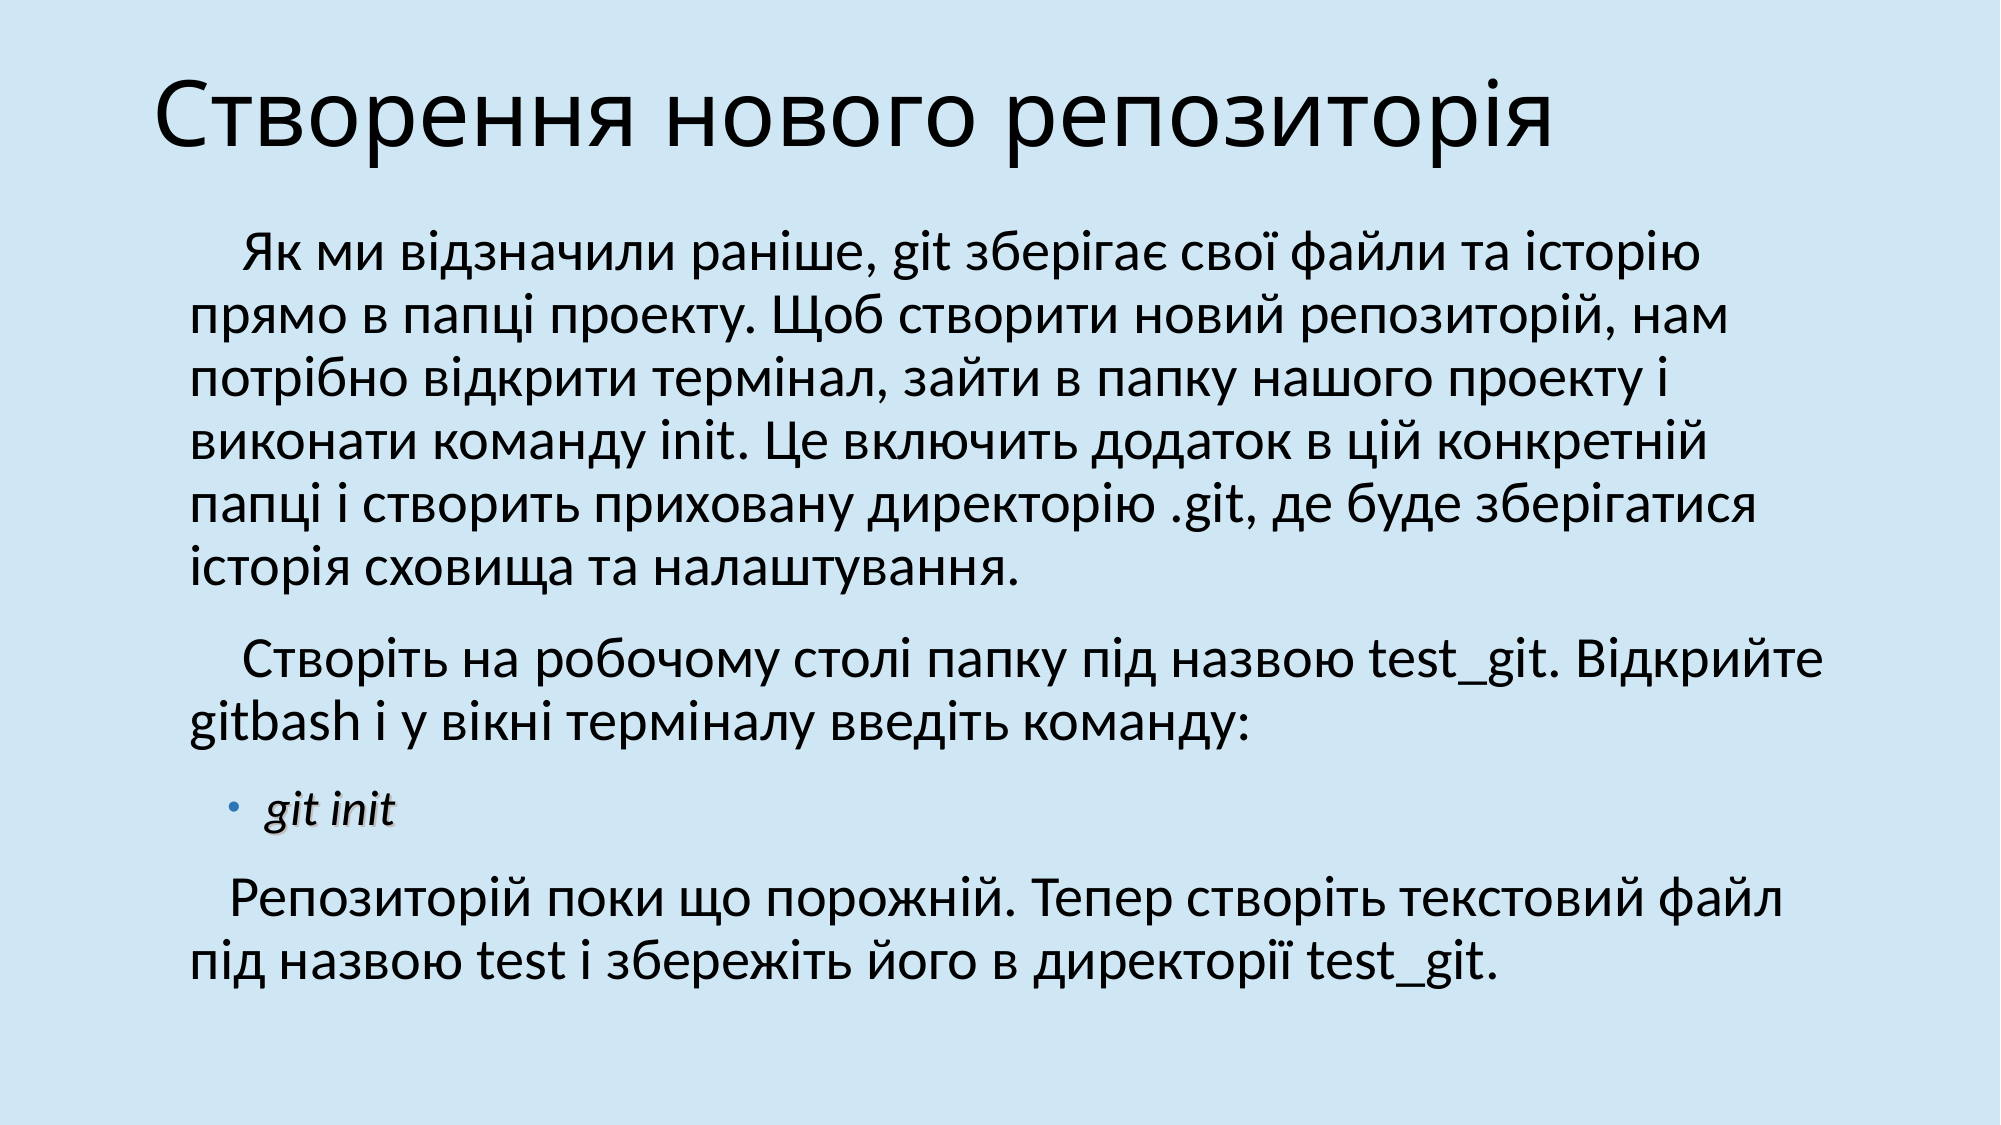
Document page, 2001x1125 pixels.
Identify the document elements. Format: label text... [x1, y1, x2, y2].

title Створення нового репозиторія [137, 59, 1863, 212]
list Як ми відзначили раніше, git зберігає свої файли та історію прямо в папці проекту. Щоб створити новий репозиторій, нам потрібно відкрити термінал, зайти в папку нашого проекту і виконати команду init. Це включить додаток в цій конкретній папці і створить приховану директорію .git, де буде зберігатися історія сховища та налаштування. Створіть на робочому столі папку під назвою test_git. Відкрийте gitbash і у вікні терміналу введіть команду: git init Репозиторій поки що порожній. Тепер створіть текстовий файл під назвою test і збережіть його в директорії test_git. [137, 212, 1863, 1052]
